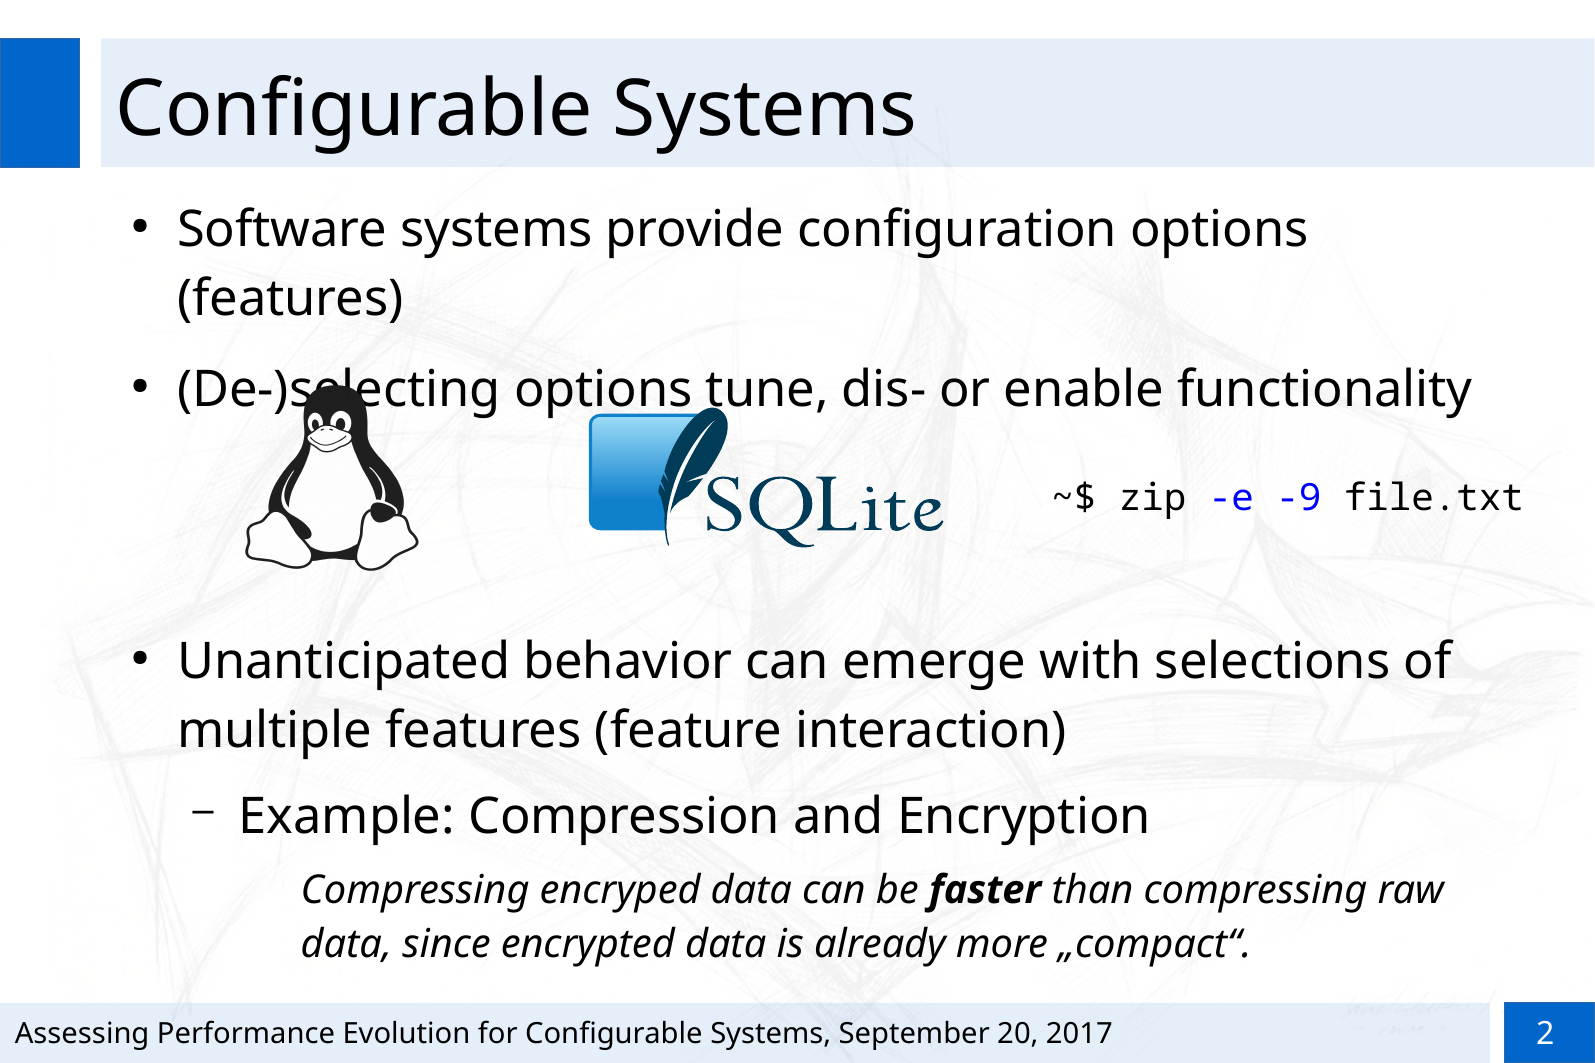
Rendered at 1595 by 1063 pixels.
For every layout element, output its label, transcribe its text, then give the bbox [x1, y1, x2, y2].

list Software systems provide configuration options (features) (De-)selecting options tune, dis- or enable functionality Unanticipated behavior can emerge with selections of multiple features (feature interaction) Example: Compression and Encryption Compressing encryped data can be faster than compressing raw data, since encrypted data is already more „compact“. [115, 192, 1515, 978]
picture [245, 385, 419, 571]
text_box ~$ zip -e -9 file.txt [1036, 462, 1577, 530]
picture [578, 398, 954, 557]
title Configurable Systems [115, 42, 1515, 168]
